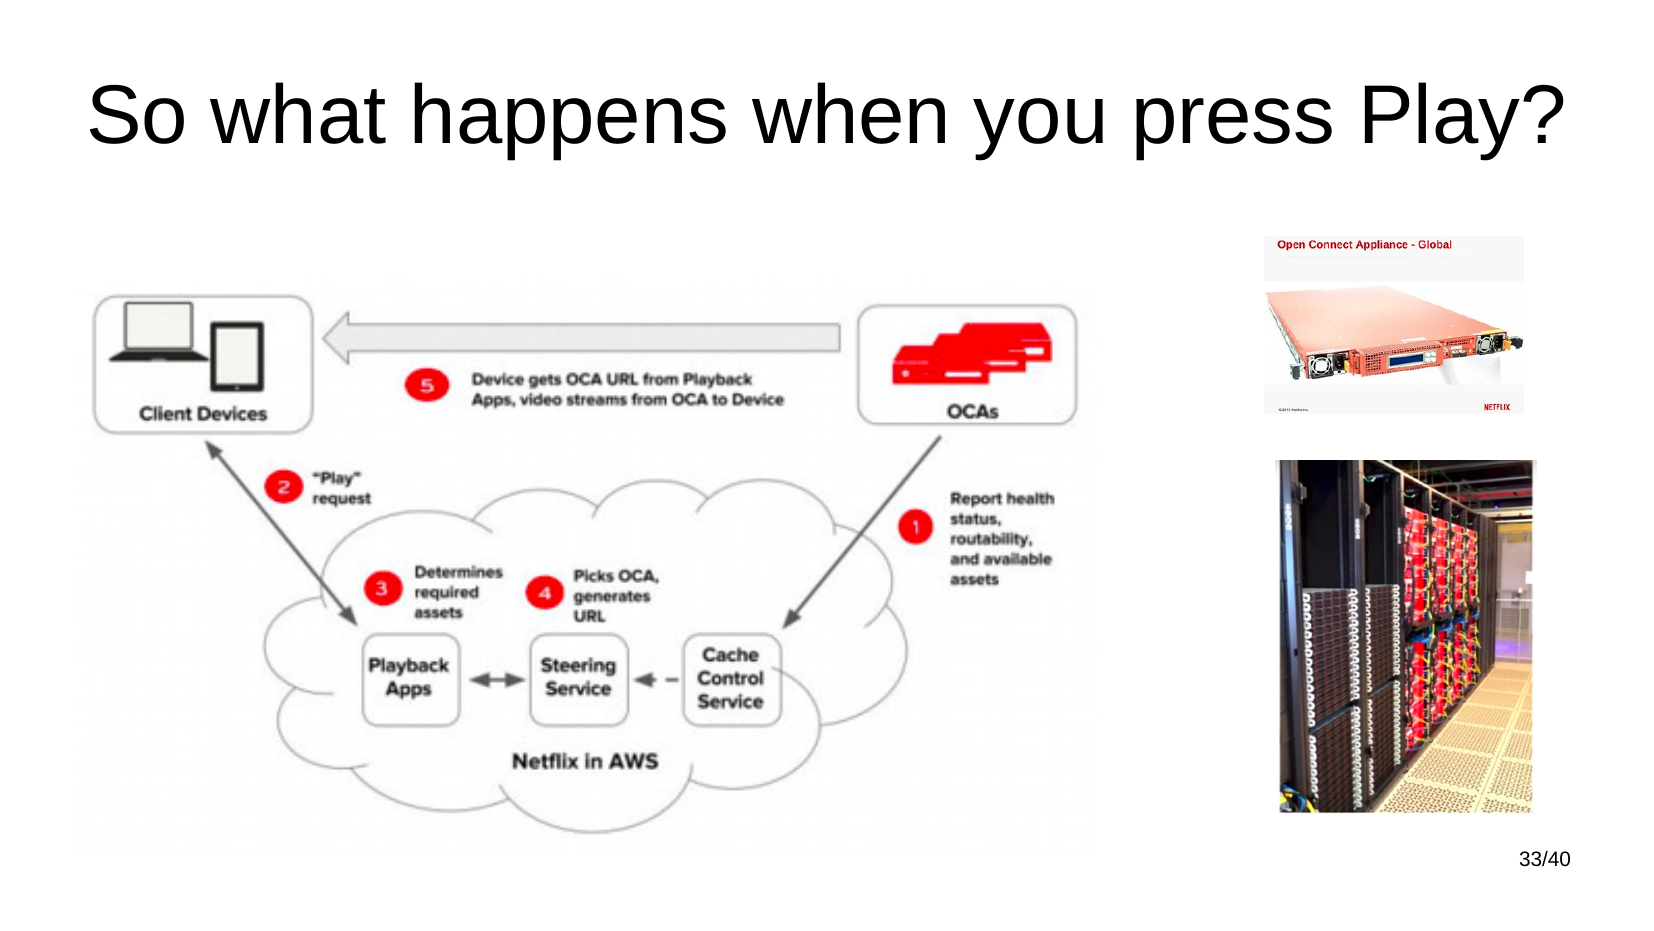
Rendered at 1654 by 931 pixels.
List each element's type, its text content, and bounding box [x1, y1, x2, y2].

picture [1275, 460, 1537, 815]
picture [1264, 236, 1524, 414]
title So what happens when you press Play? [82, 37, 1571, 193]
picture [76, 259, 1111, 851]
